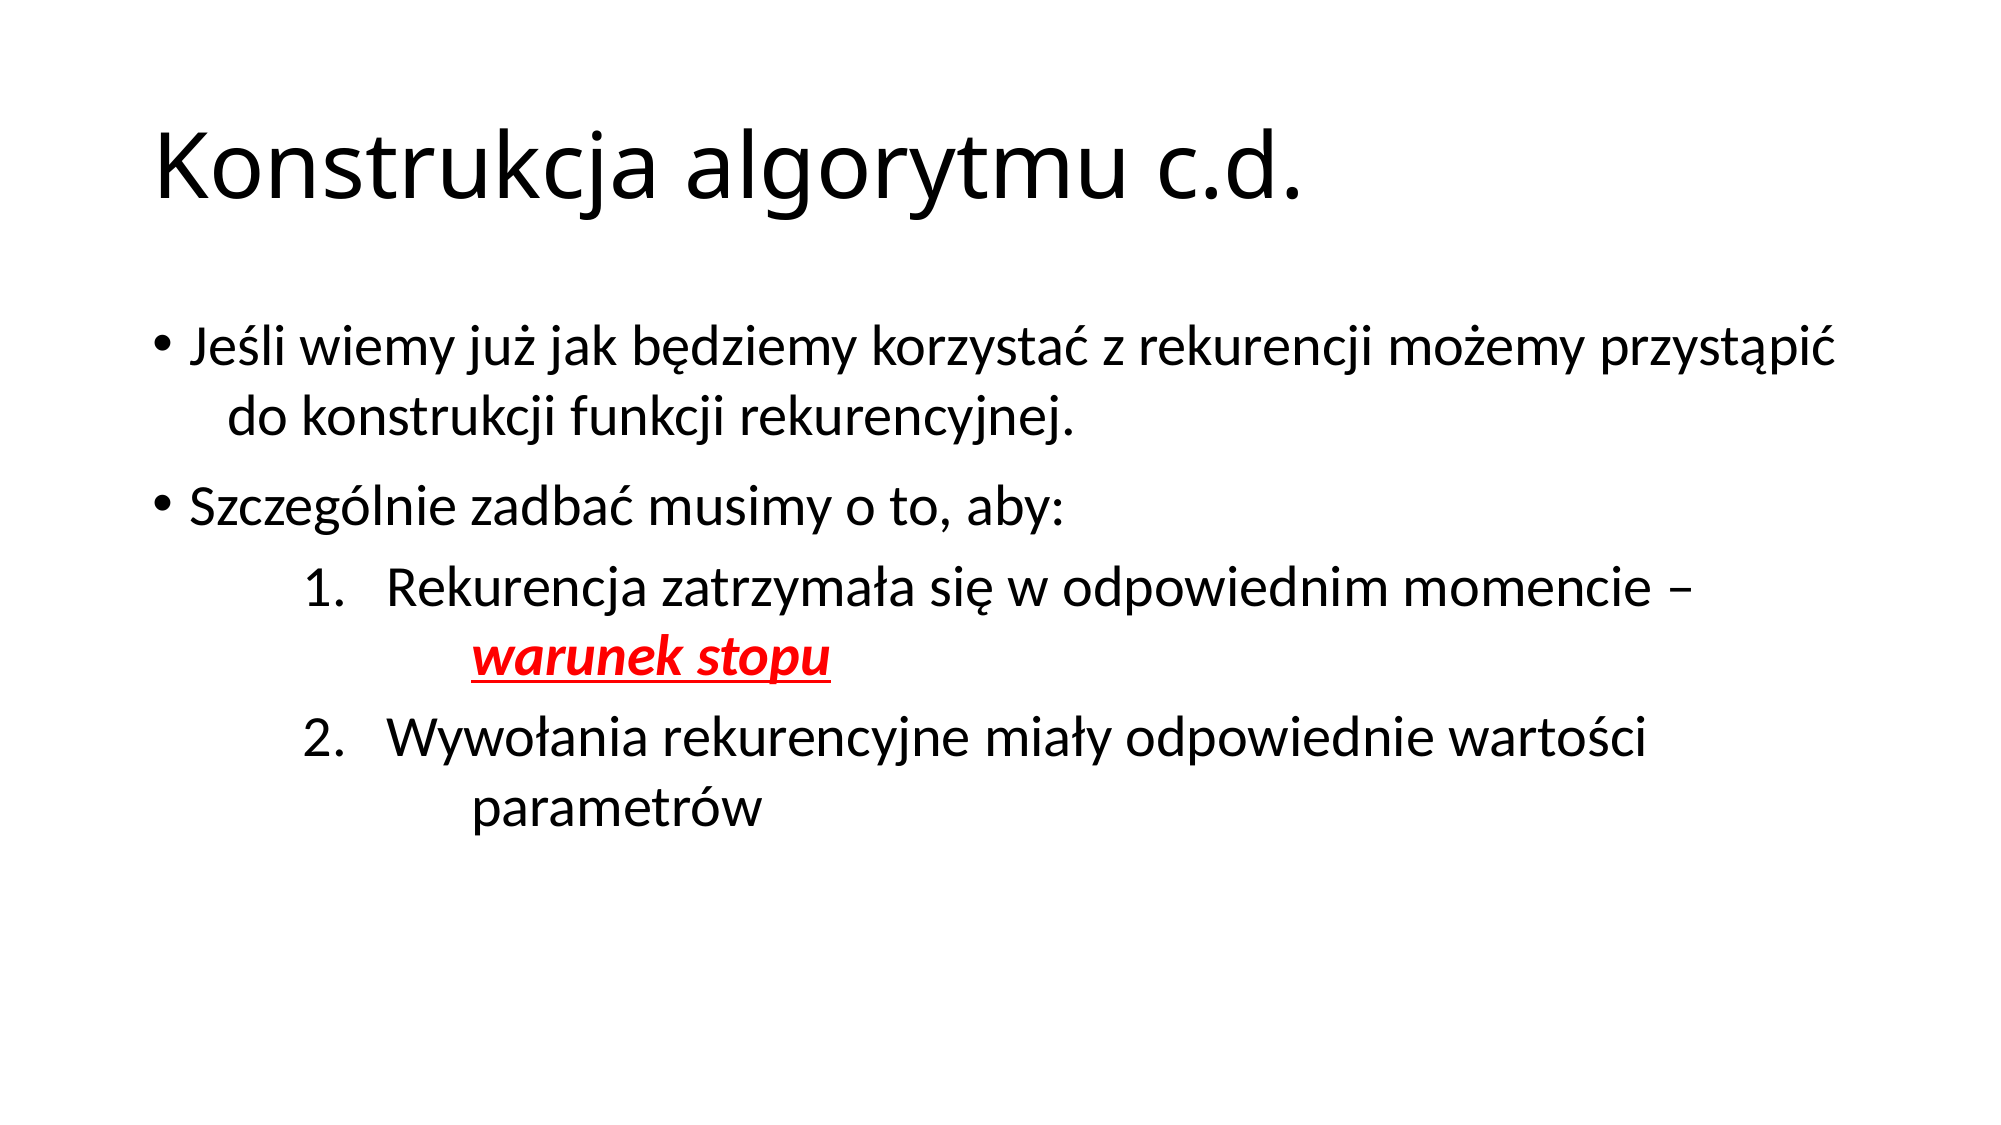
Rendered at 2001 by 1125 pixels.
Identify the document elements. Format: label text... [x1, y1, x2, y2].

list Jeśli wiemy już jak będziemy korzystać z rekurencji możemy przystąpić do konstrukcji funkcji rekurencyjnej. Szczególnie zadbać musimy o to, aby: Rekurencja zatrzymała się w odpowiednim momencie – warunek stopu Wywołania rekurencyjne miały odpowiednie wartości parametrów [137, 299, 1863, 1014]
title Konstrukcja algorytmu c.d. [137, 59, 1863, 278]
